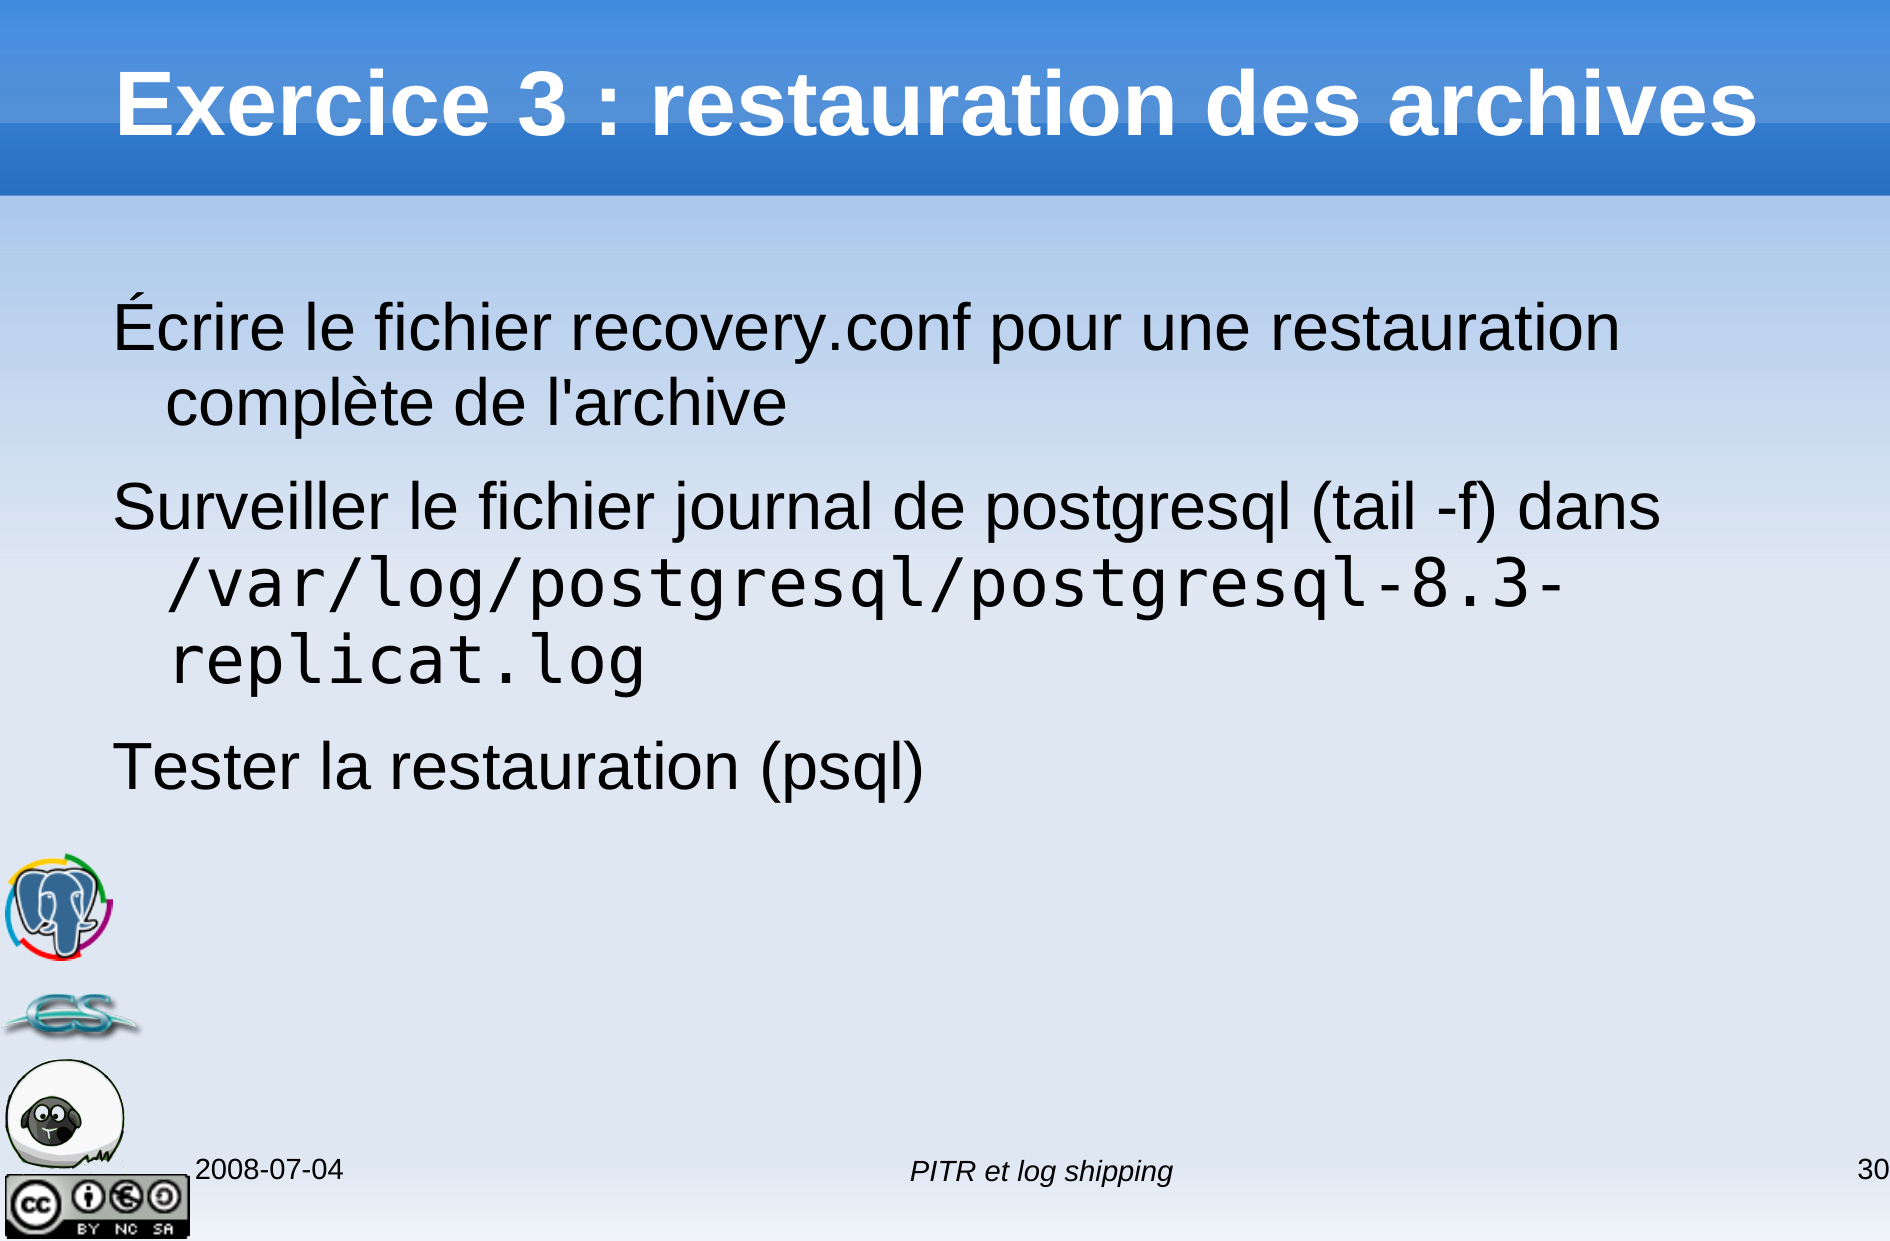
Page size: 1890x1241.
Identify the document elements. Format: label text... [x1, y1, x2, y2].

title Exercice 3 : restauration des archives [87, 0, 1789, 208]
list Écrire le fichier recovery.conf pour une restauration complète de l'archive Surveiller le fichier journal de postgresql (tail -f) dans /var/log/postgresql/postgresql-8.3-replicat.log Tester la restauration (psql) [94, 290, 1796, 1109]
picture [0, 0, 1890, 1241]
